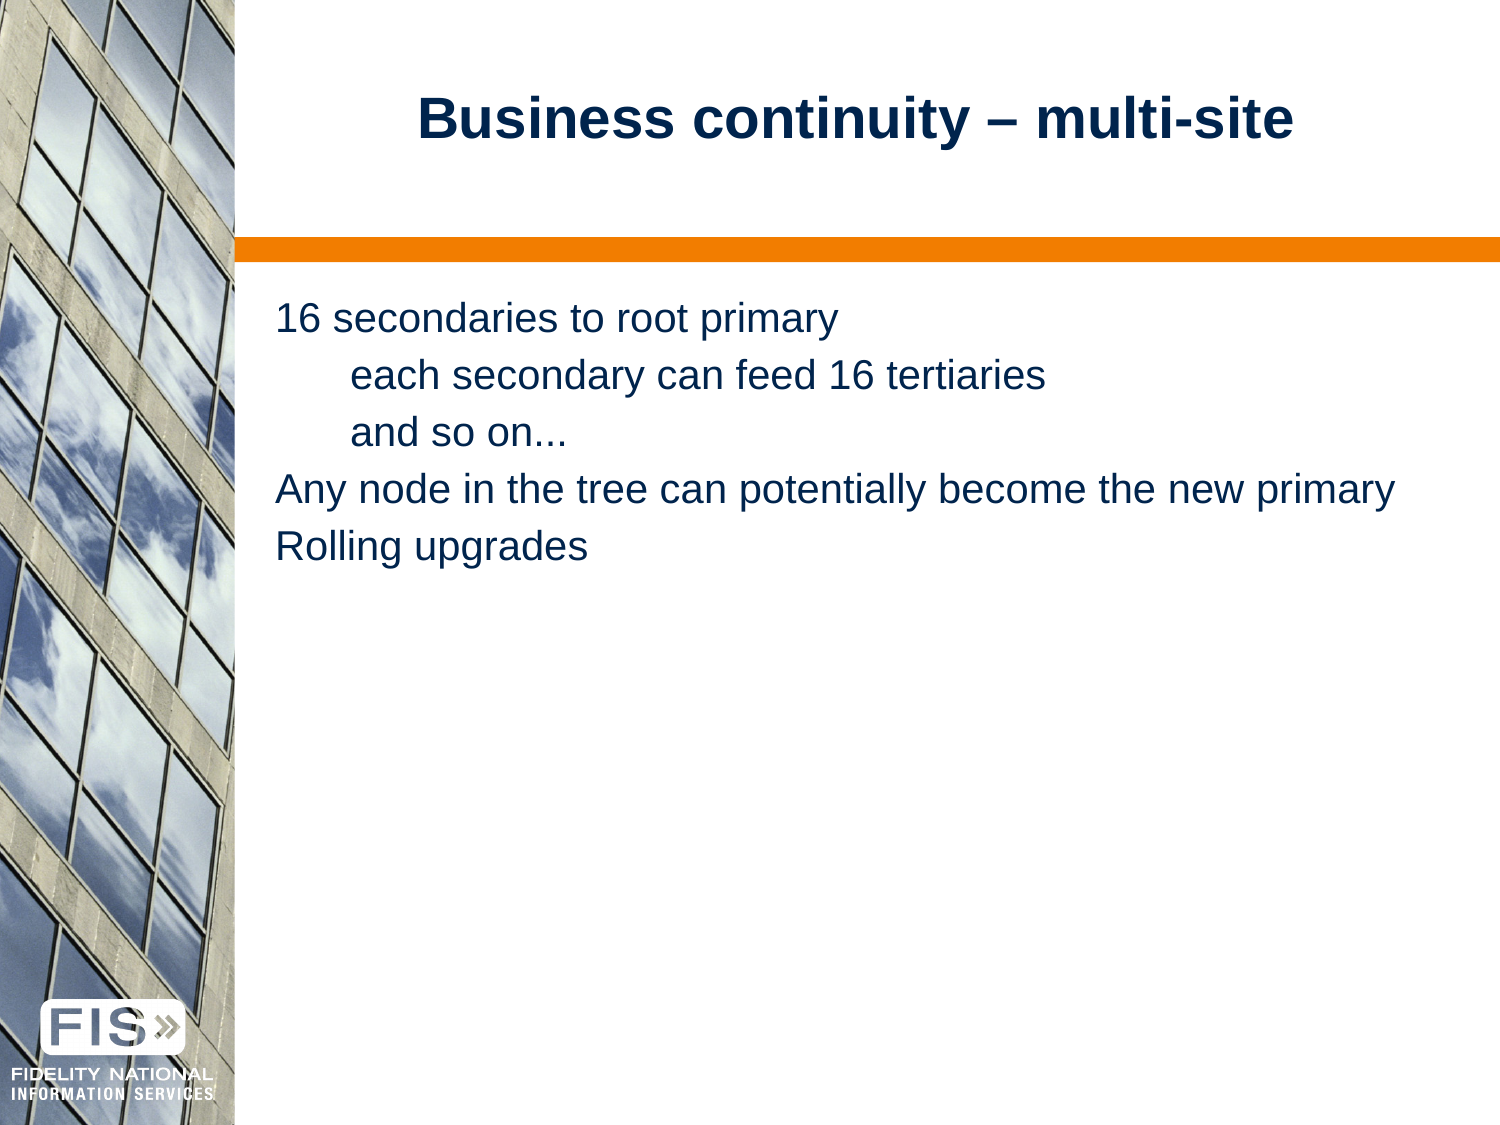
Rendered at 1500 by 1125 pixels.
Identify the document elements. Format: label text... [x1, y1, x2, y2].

list 16 secondaries to root primary each secondary can feed 16 tertiaries and so on... Any node in the tree can potentially become the new primary Rolling upgrades [274, 295, 1438, 1038]
title Business continuity – multi-site [274, 24, 1438, 213]
picture [0, 0, 235, 1125]
